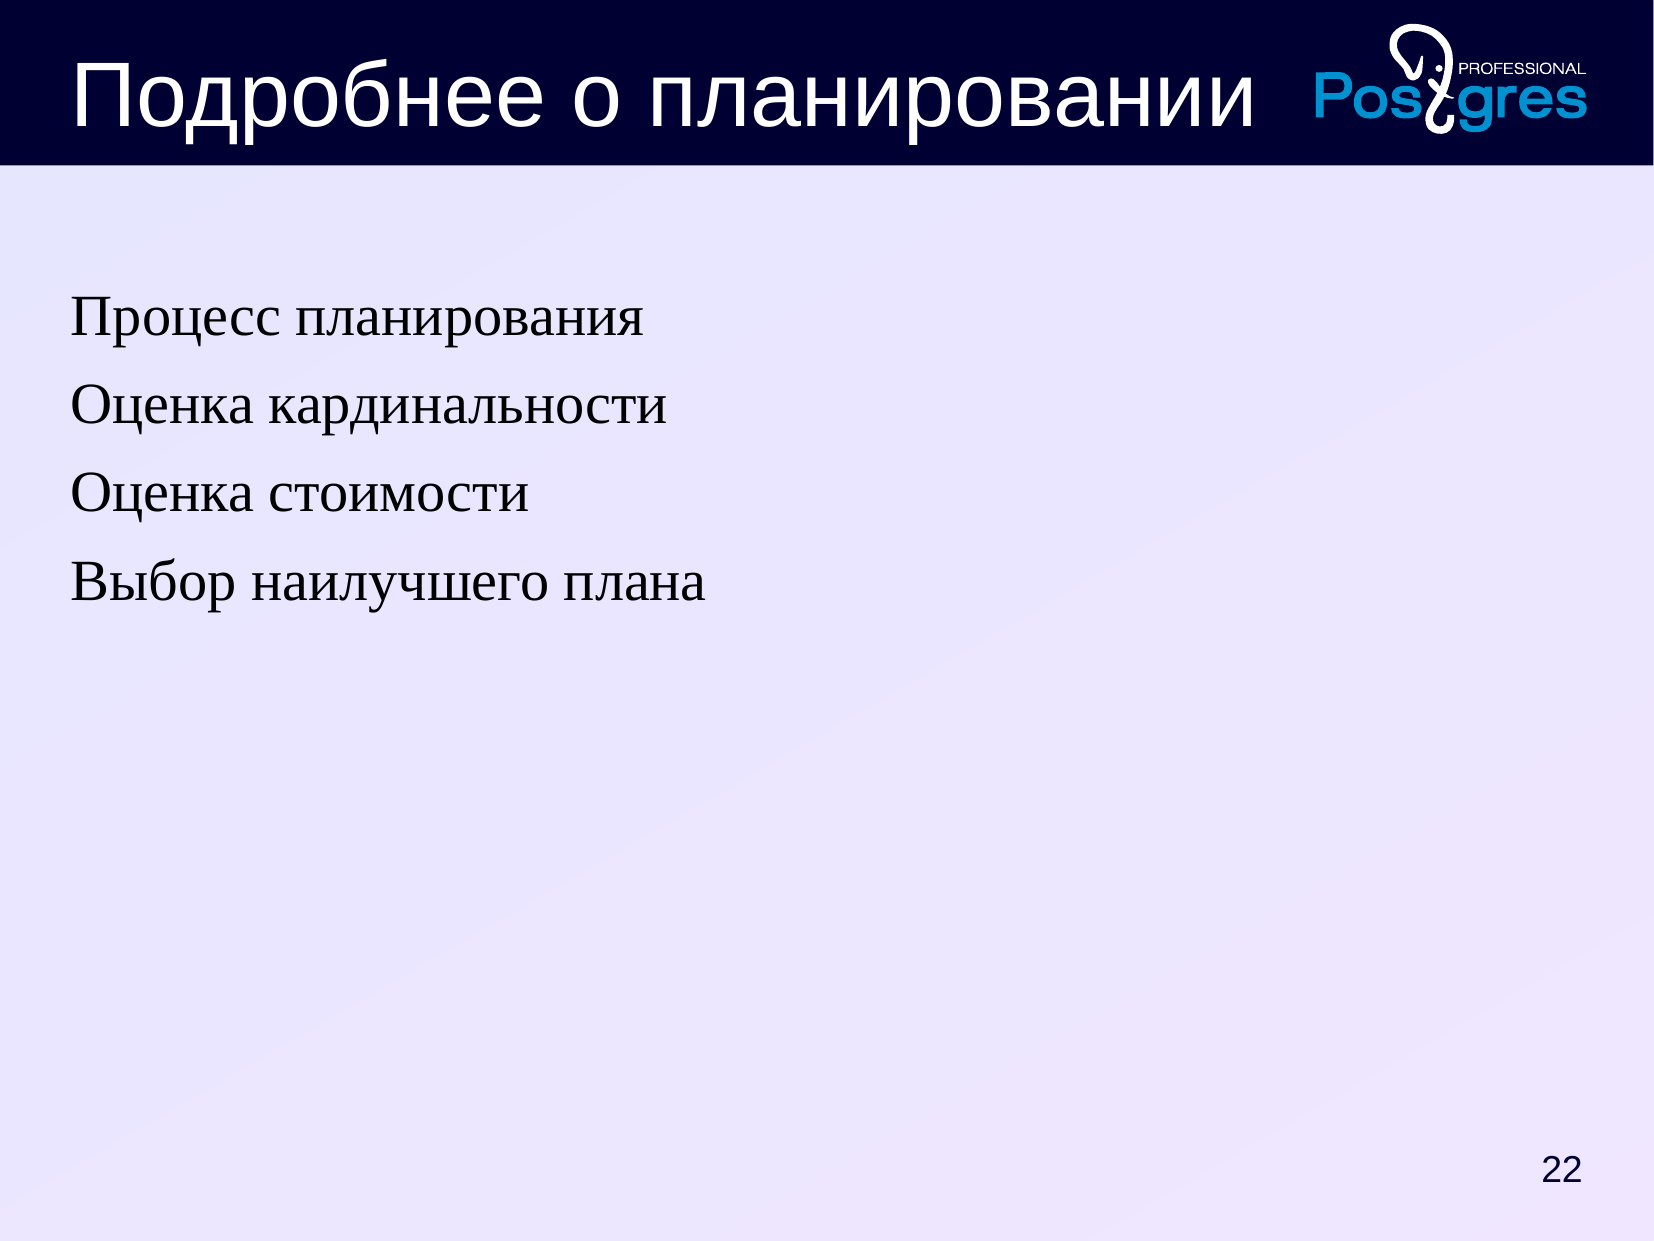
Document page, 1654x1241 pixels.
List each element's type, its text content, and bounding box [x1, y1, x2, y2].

list Процесс планирования Оценка кардинальности Оценка стоимости Выбор наилучшего плана [70, 283, 1559, 1003]
title Подробнее о планировании [70, 43, 1261, 249]
